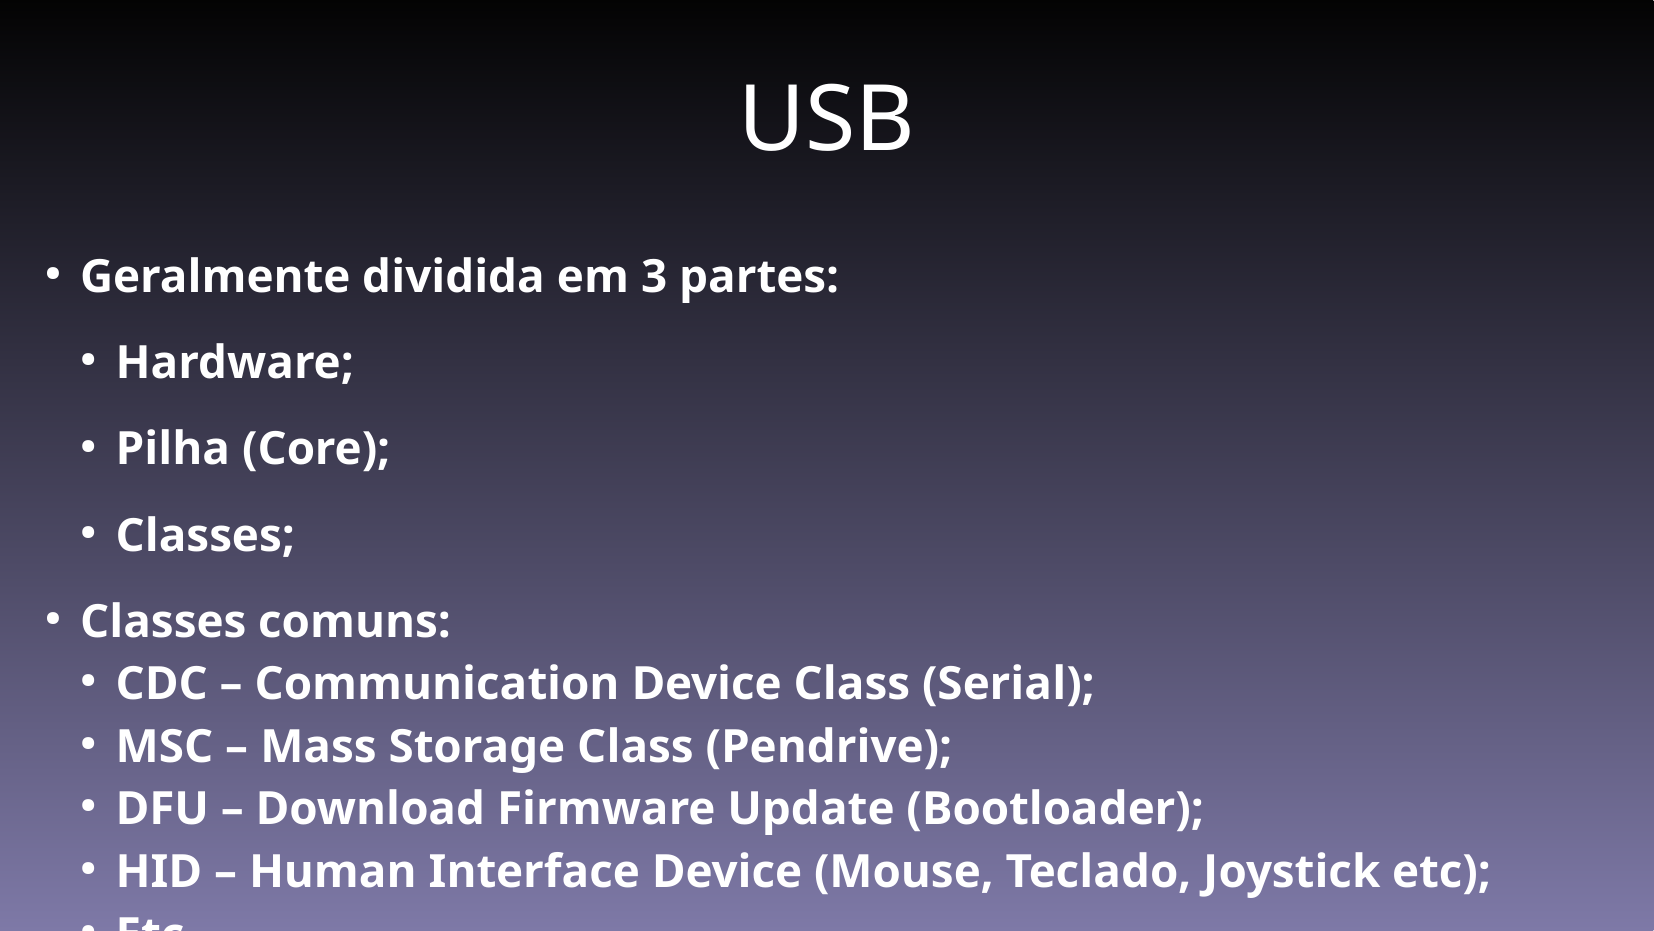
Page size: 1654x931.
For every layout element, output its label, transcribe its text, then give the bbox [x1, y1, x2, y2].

text_box Geralmente dividida em 3 partes: Hardware; Pilha (Core); Classes; Classes comuns: CDC – Communication Device Class (Serial); MSC – Mass Storage Class (Pendrive); DFU – Download Firmware Update (Bootloader); HID – Human Interface Device (Mouse, Teclado, Joystick etc); Etc. [30, 150, 1516, 931]
title USB [82, 37, 1571, 193]
